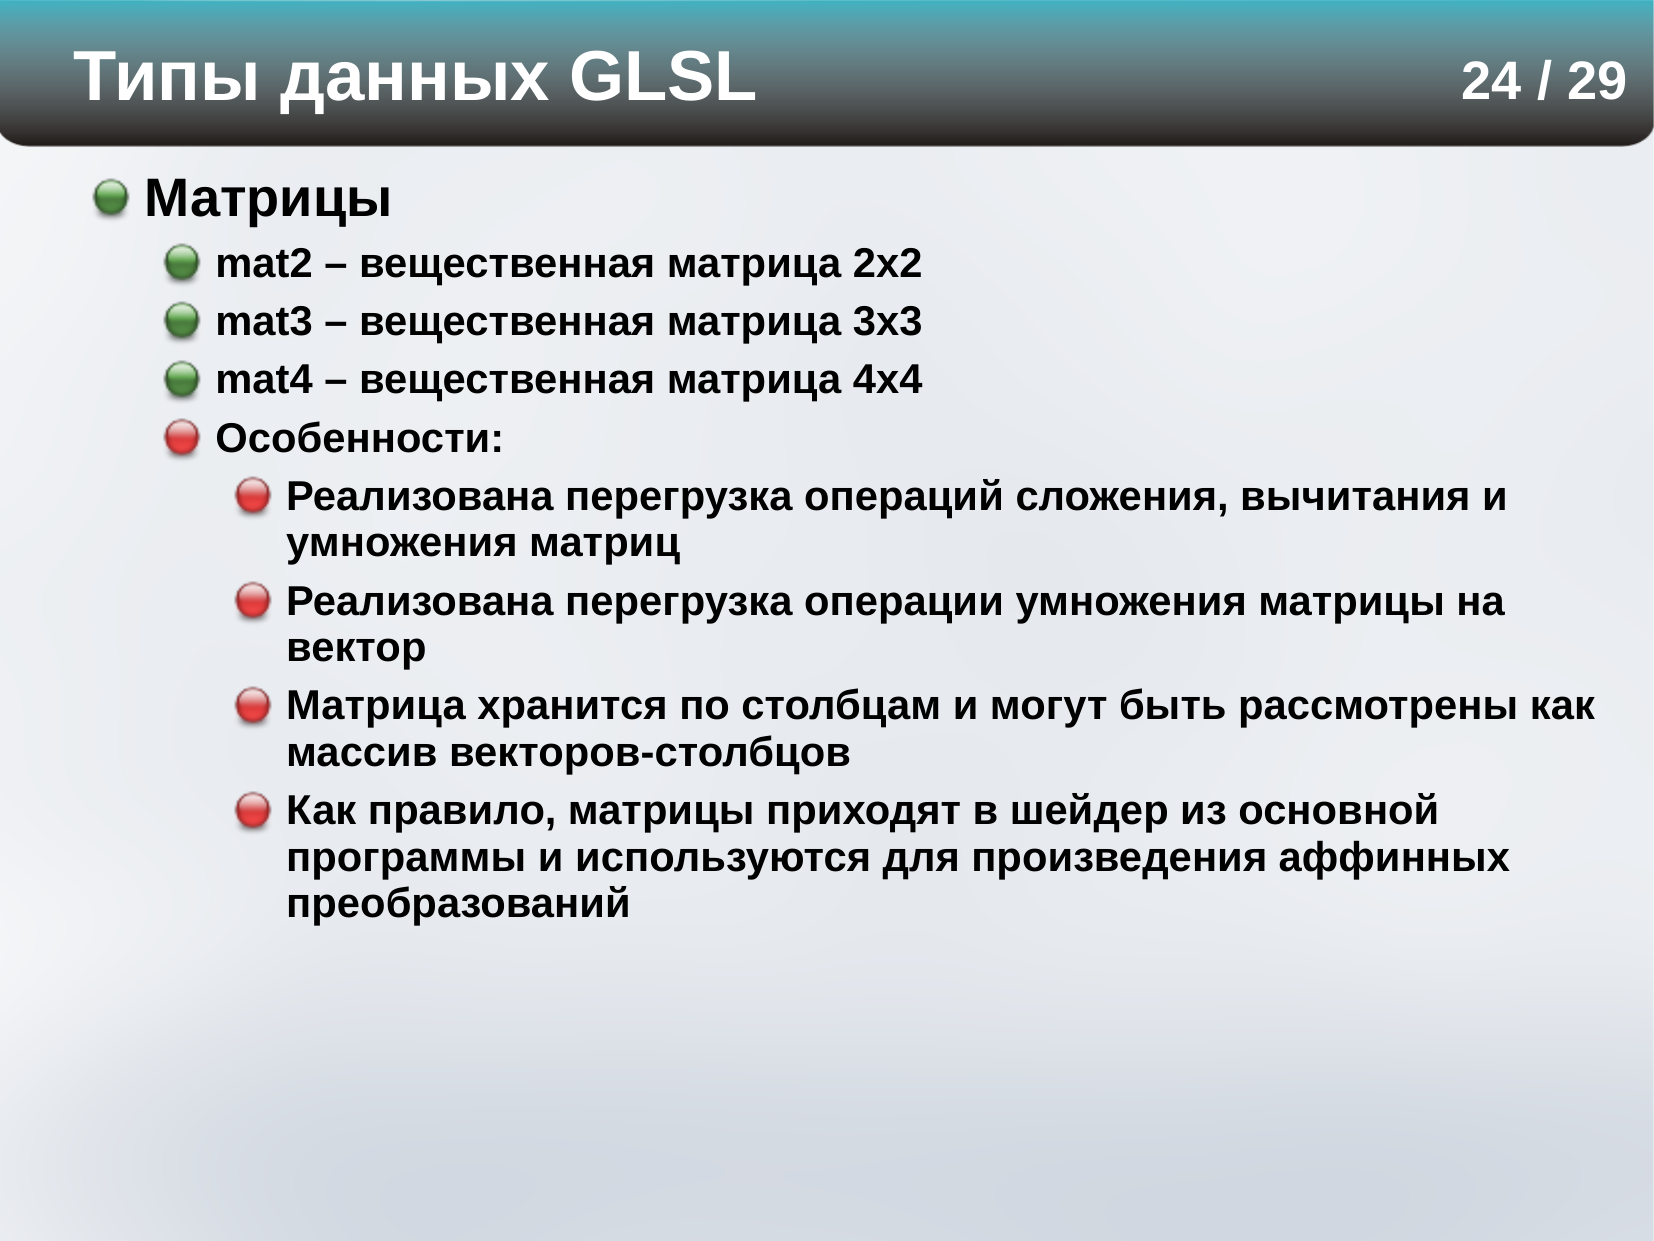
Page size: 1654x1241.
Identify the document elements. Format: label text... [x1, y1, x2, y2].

picture [0, 0, 1654, 1241]
text_box <номер> / 29 [1446, 42, 1654, 179]
text_box Матрицы mat2 – вещественная матрица 2х2 mat3 – вещественная матрица 3х3 mat4 – вещественная матрица 4х4 Особенности: Реализована перегрузка операций сложения, вычитания и умножения матриц Реализована перегрузка операции умножения матрицы на вектор Матрица хранится по столбцам и могут быть рассмотрены как массив векторов-столбцов Как правило, матрицы приходят в шейдер из основной программы и используются для произведения аффинных преобразований [70, 159, 1625, 951]
text_box Типы данных GLSL [59, 29, 1418, 124]
